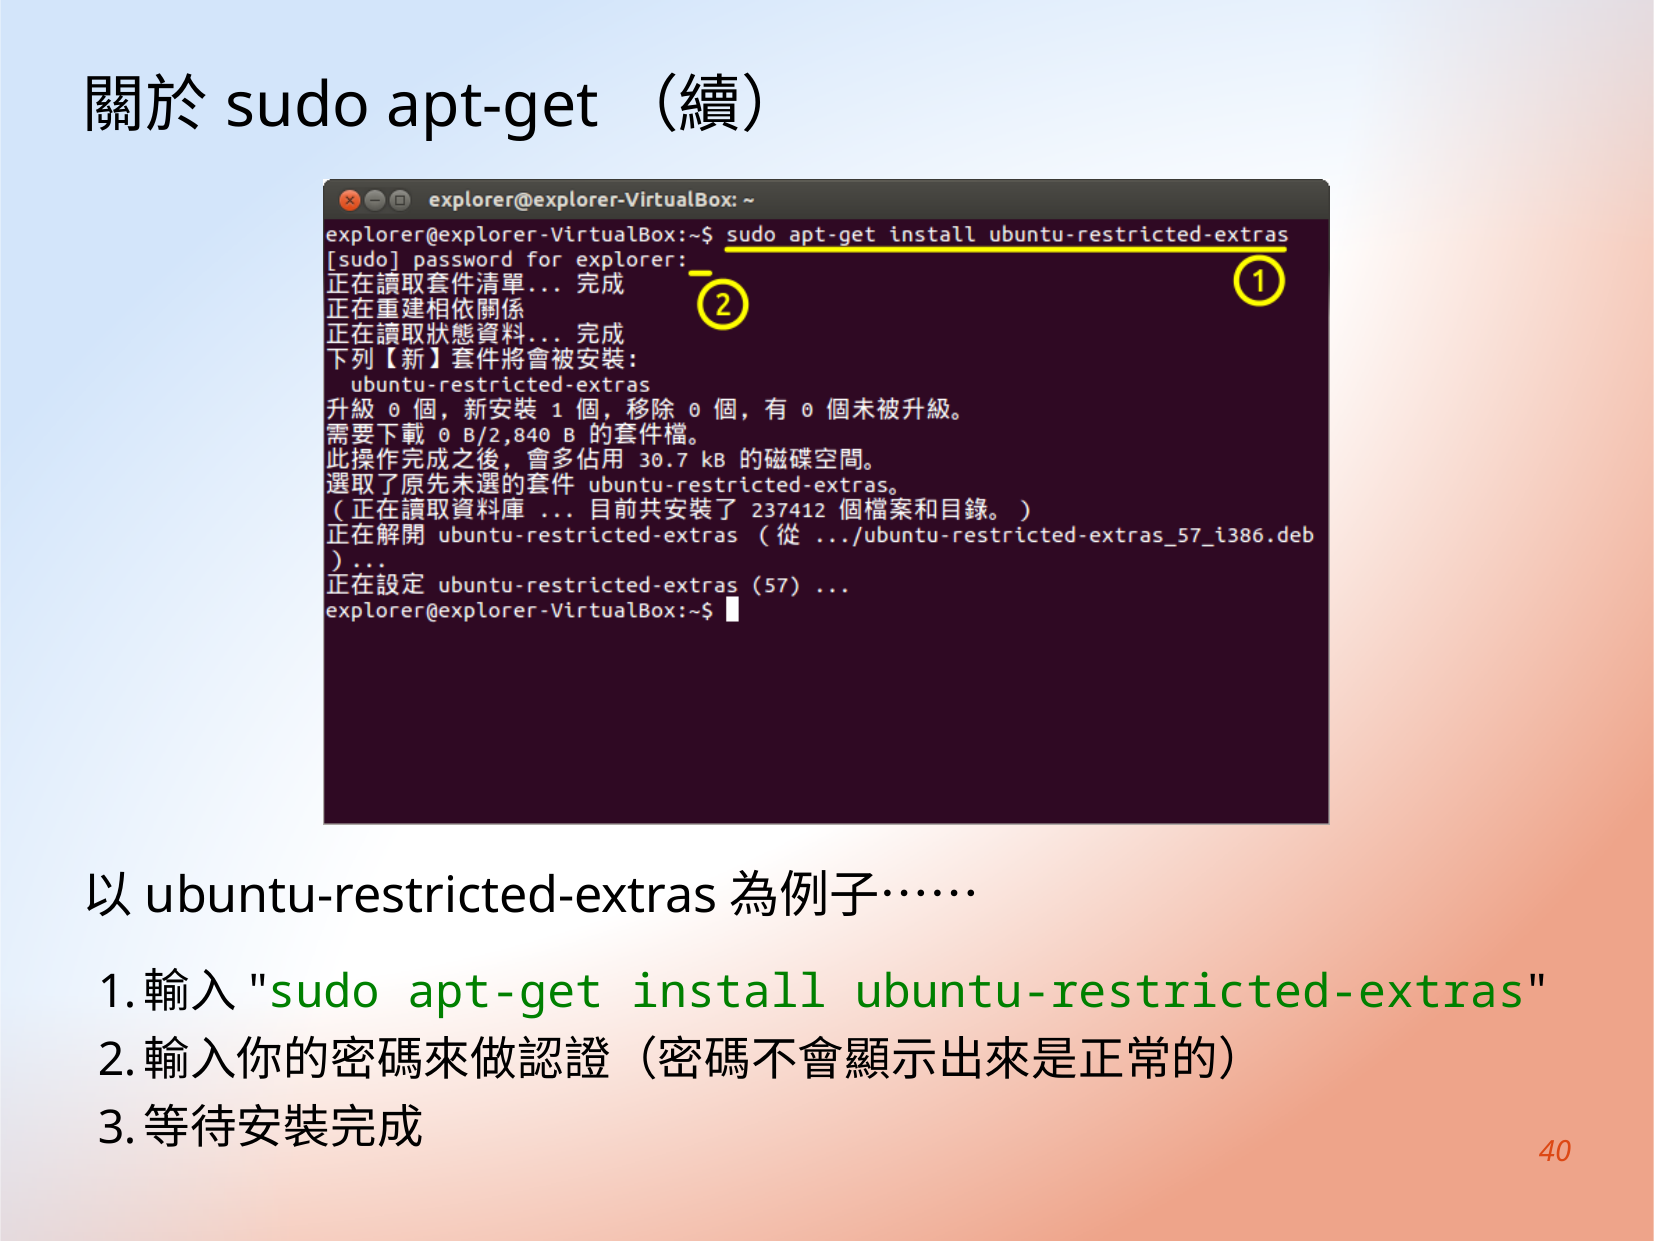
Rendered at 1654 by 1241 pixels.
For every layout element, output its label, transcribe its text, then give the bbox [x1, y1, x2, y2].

picture [0, 0, 1654, 1241]
list 以ubuntu-restricted-extras為例子…… 輸入"sudo apt-get install ubuntu-restricted-extras" 輸入你的密碼來做認證（密碼不會顯示出來是正常的） 等待安裝完成 [82, 855, 1571, 1201]
title 關於sudo apt-get（續） [82, 49, 1571, 151]
